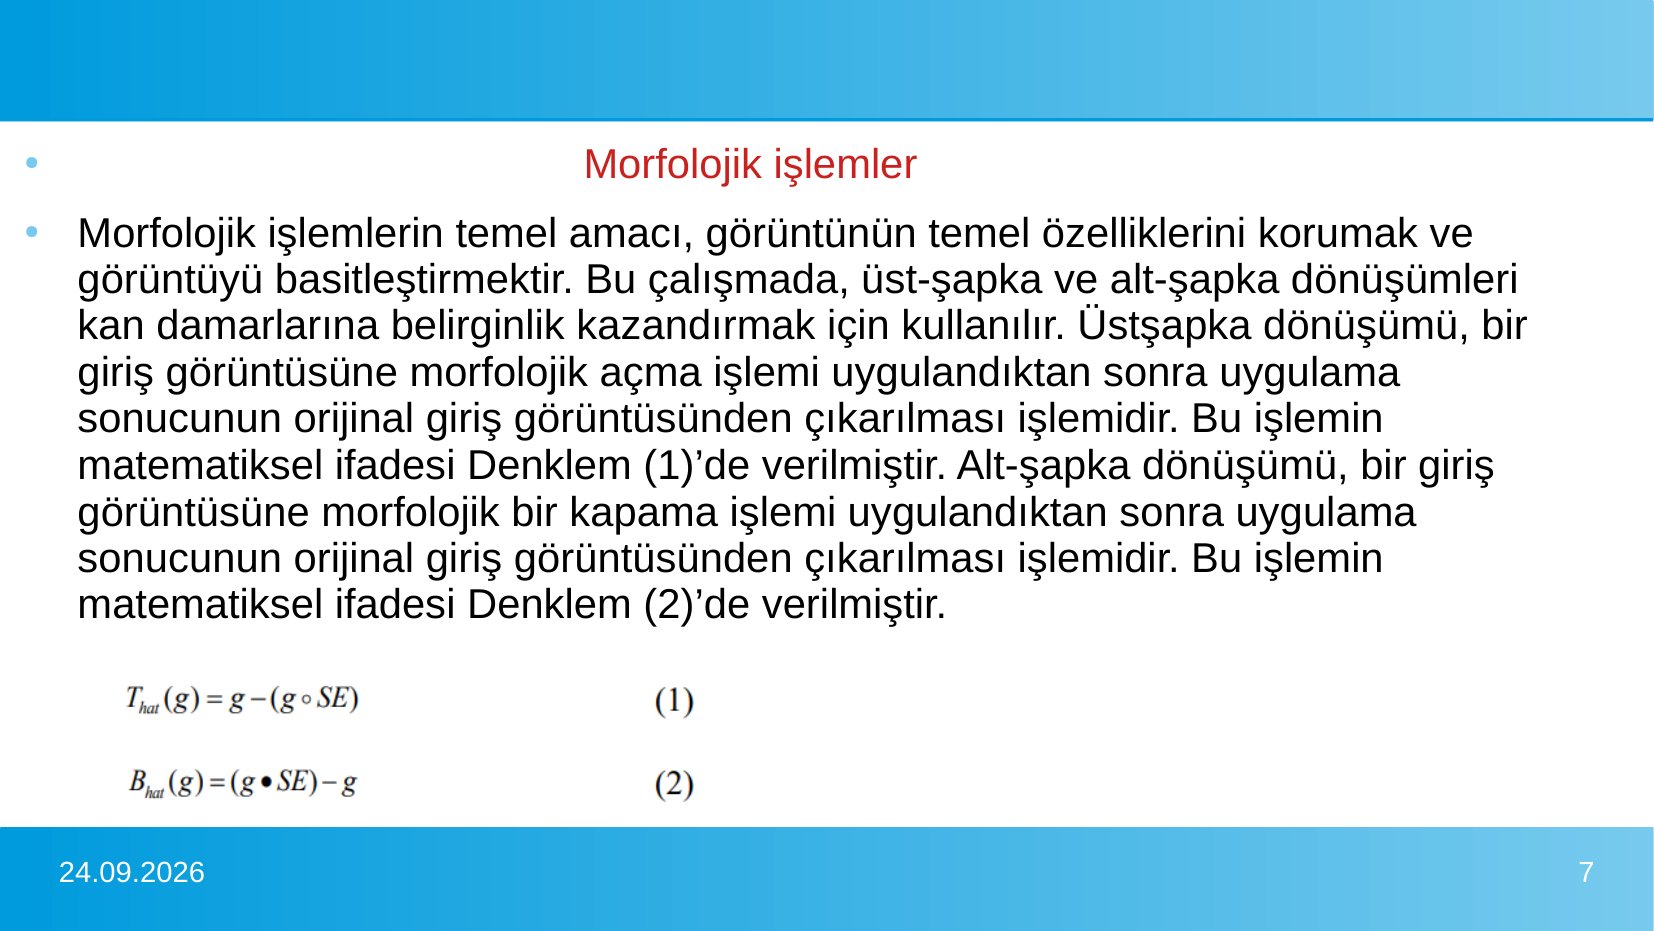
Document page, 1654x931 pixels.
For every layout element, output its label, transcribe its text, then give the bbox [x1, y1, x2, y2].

picture [42, 638, 764, 819]
list Morfolojik işlemler Morfolojik işlemlerin temel amacı, görüntünün temel özelliklerini korumak ve görüntüyü basitleştirmektir. Bu çalışmada, üst-şapka ve alt-şapka dönüşümleri kan damarlarına belirginlik kazandırmak için kullanılır. Üstşapka dönüşümü, bir giriş görüntüsüne morfolojik açma işlemi uygulandıktan sonra uygulama sonucunun orijinal giriş görüntüsünden çıkarılması işlemidir. Bu işlemin matematiksel ifadesi Denklem (1)’de verilmiştir. Alt-şapka dönüşümü, bir giriş görüntüsüne morfolojik bir kapama işlemi uygulandıktan sonra uygulama sonucunun orijinal giriş görüntüsünden çıkarılması işlemidir. Bu işlemin matematiksel ifadesi Denklem (2)’de verilmiştir. [6, 140, 1543, 732]
